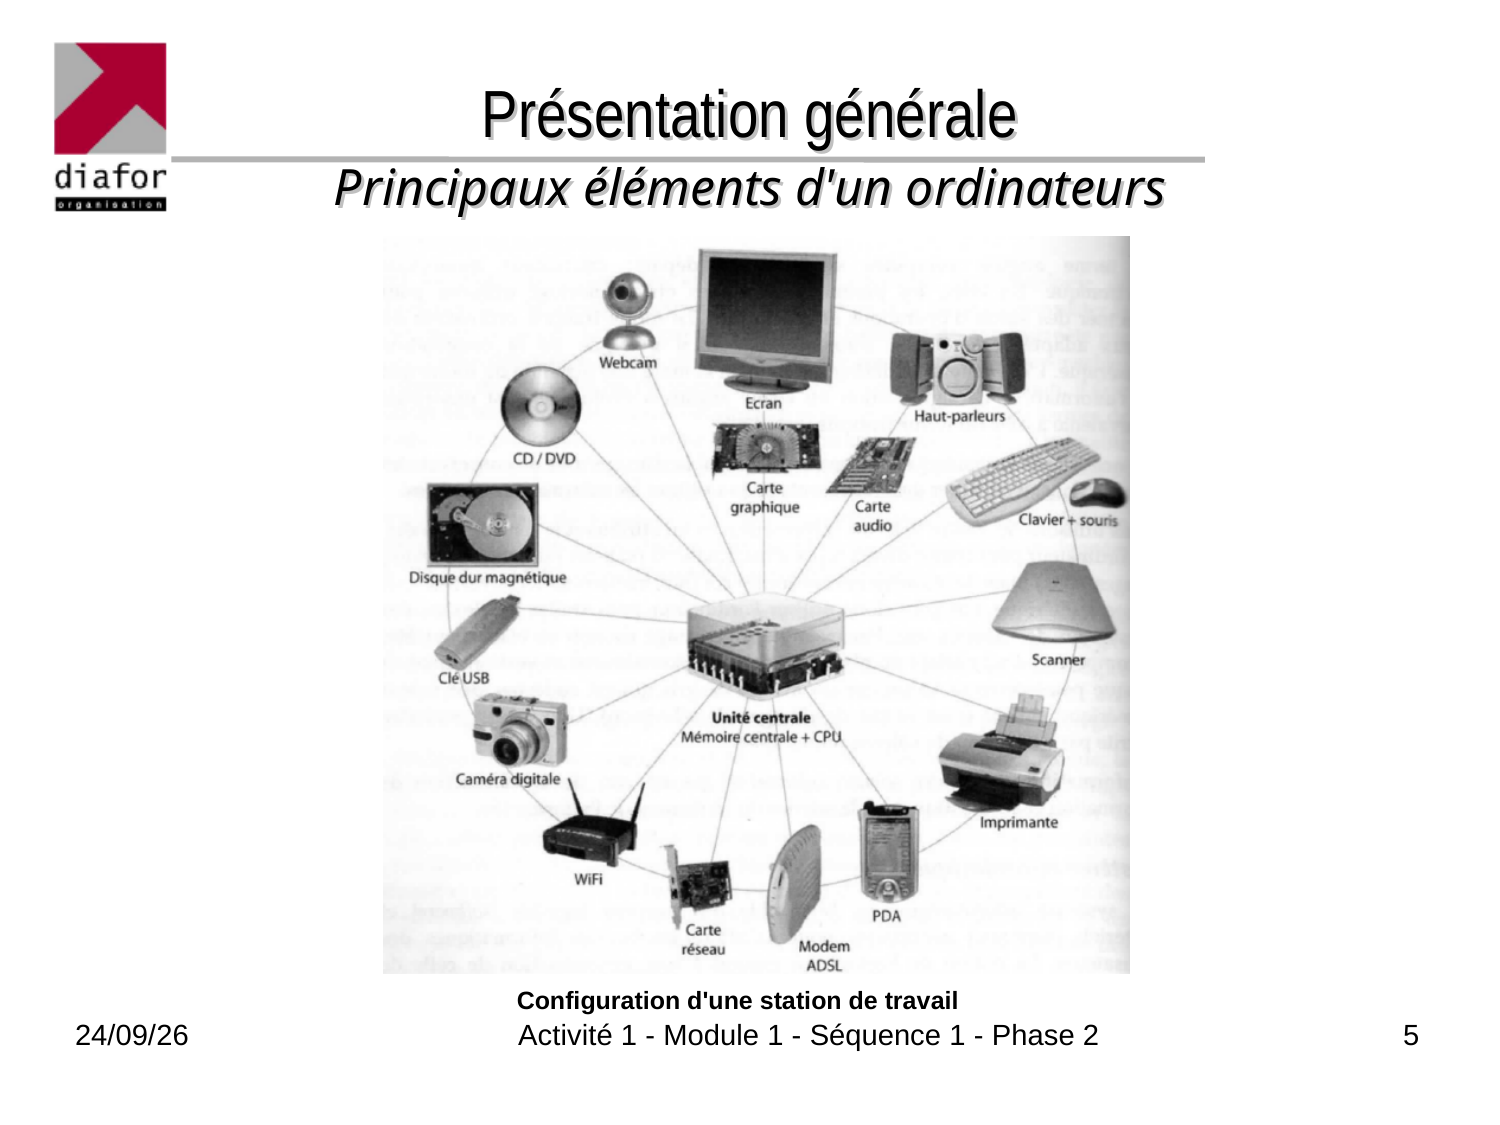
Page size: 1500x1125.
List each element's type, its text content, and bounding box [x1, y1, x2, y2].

title Présentation générale Principaux éléments d'un ordinateurs [75, 45, 1426, 250]
picture [383, 236, 1130, 974]
picture [53, 42, 168, 213]
text_box Configuration d'une station de travail [502, 984, 975, 1022]
